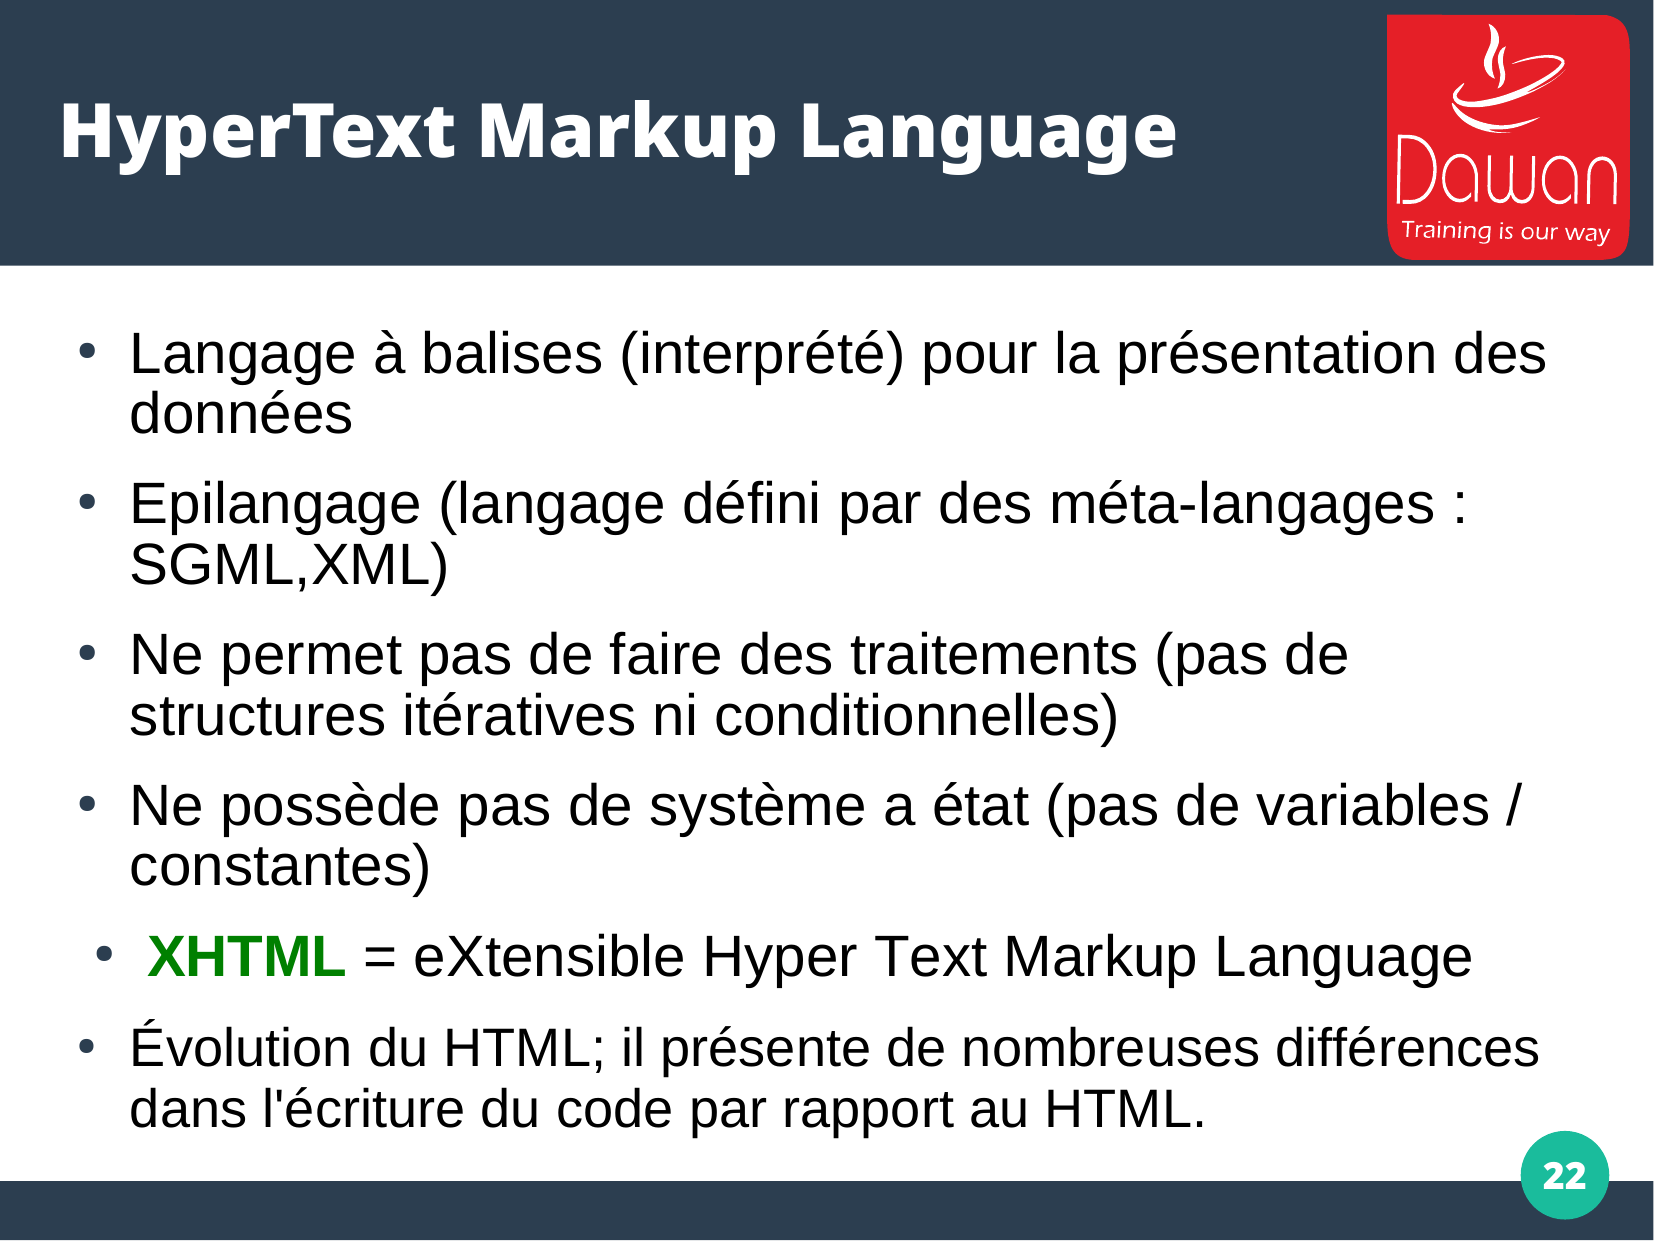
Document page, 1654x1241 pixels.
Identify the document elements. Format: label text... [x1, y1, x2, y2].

list Langage à balises (interprété) pour la présentation des données Epilangage (langage défini par des méta-langages : SGML,XML) Ne permet pas de faire des traitements (pas de structures itératives ni conditionnelles) Ne possède pas de système a état (pas de variables / constantes) XHTML = eXtensible Hyper Text Markup Language Évolution du HTML; il présente de nombreuses différences dans l'écriture du code par rapport au HTML. [59, 324, 1595, 1152]
title HyperText Markup Language [59, 49, 1387, 207]
picture [1387, 14, 1630, 260]
